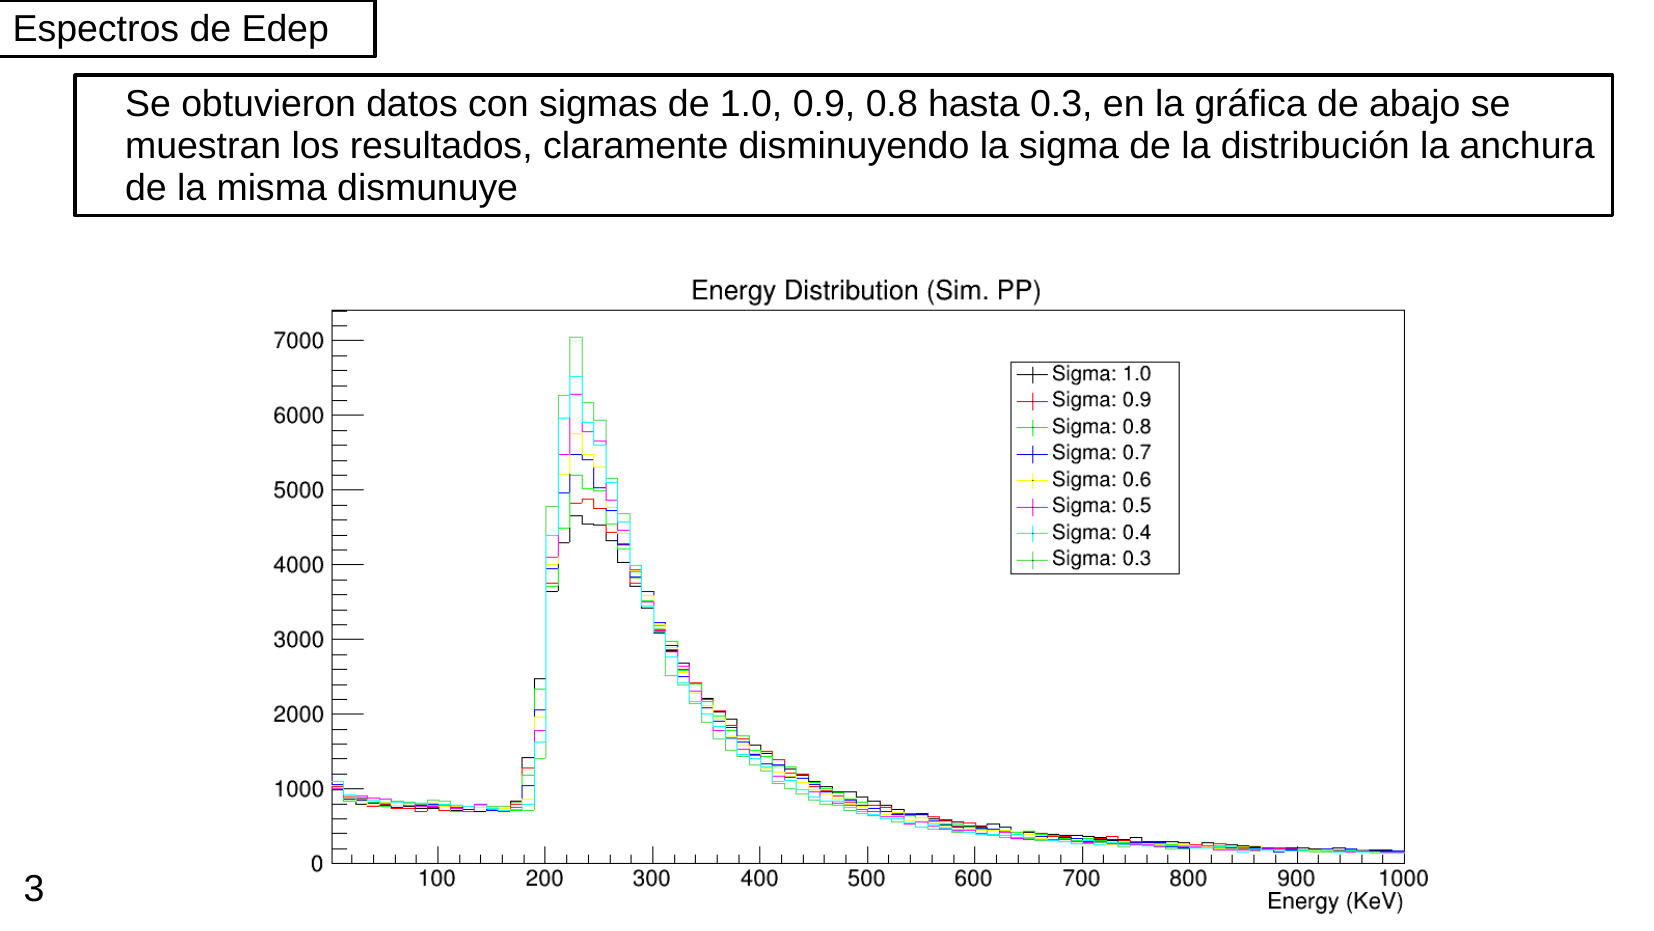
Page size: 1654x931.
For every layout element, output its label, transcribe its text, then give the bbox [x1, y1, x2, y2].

text_box <number> [8, 860, 638, 931]
text_box Espectros de Edep [0, 0, 376, 57]
text_box Se obtuvieron datos con sigmas de 1.0, 0.9, 0.8 hasta 0.3, en la gráfica de abajo se muestran los resultados, claramente disminuyendo la sigma de la distribución la anchura de la misma dismunuye [75, 75, 1613, 216]
picture [262, 262, 1432, 919]
